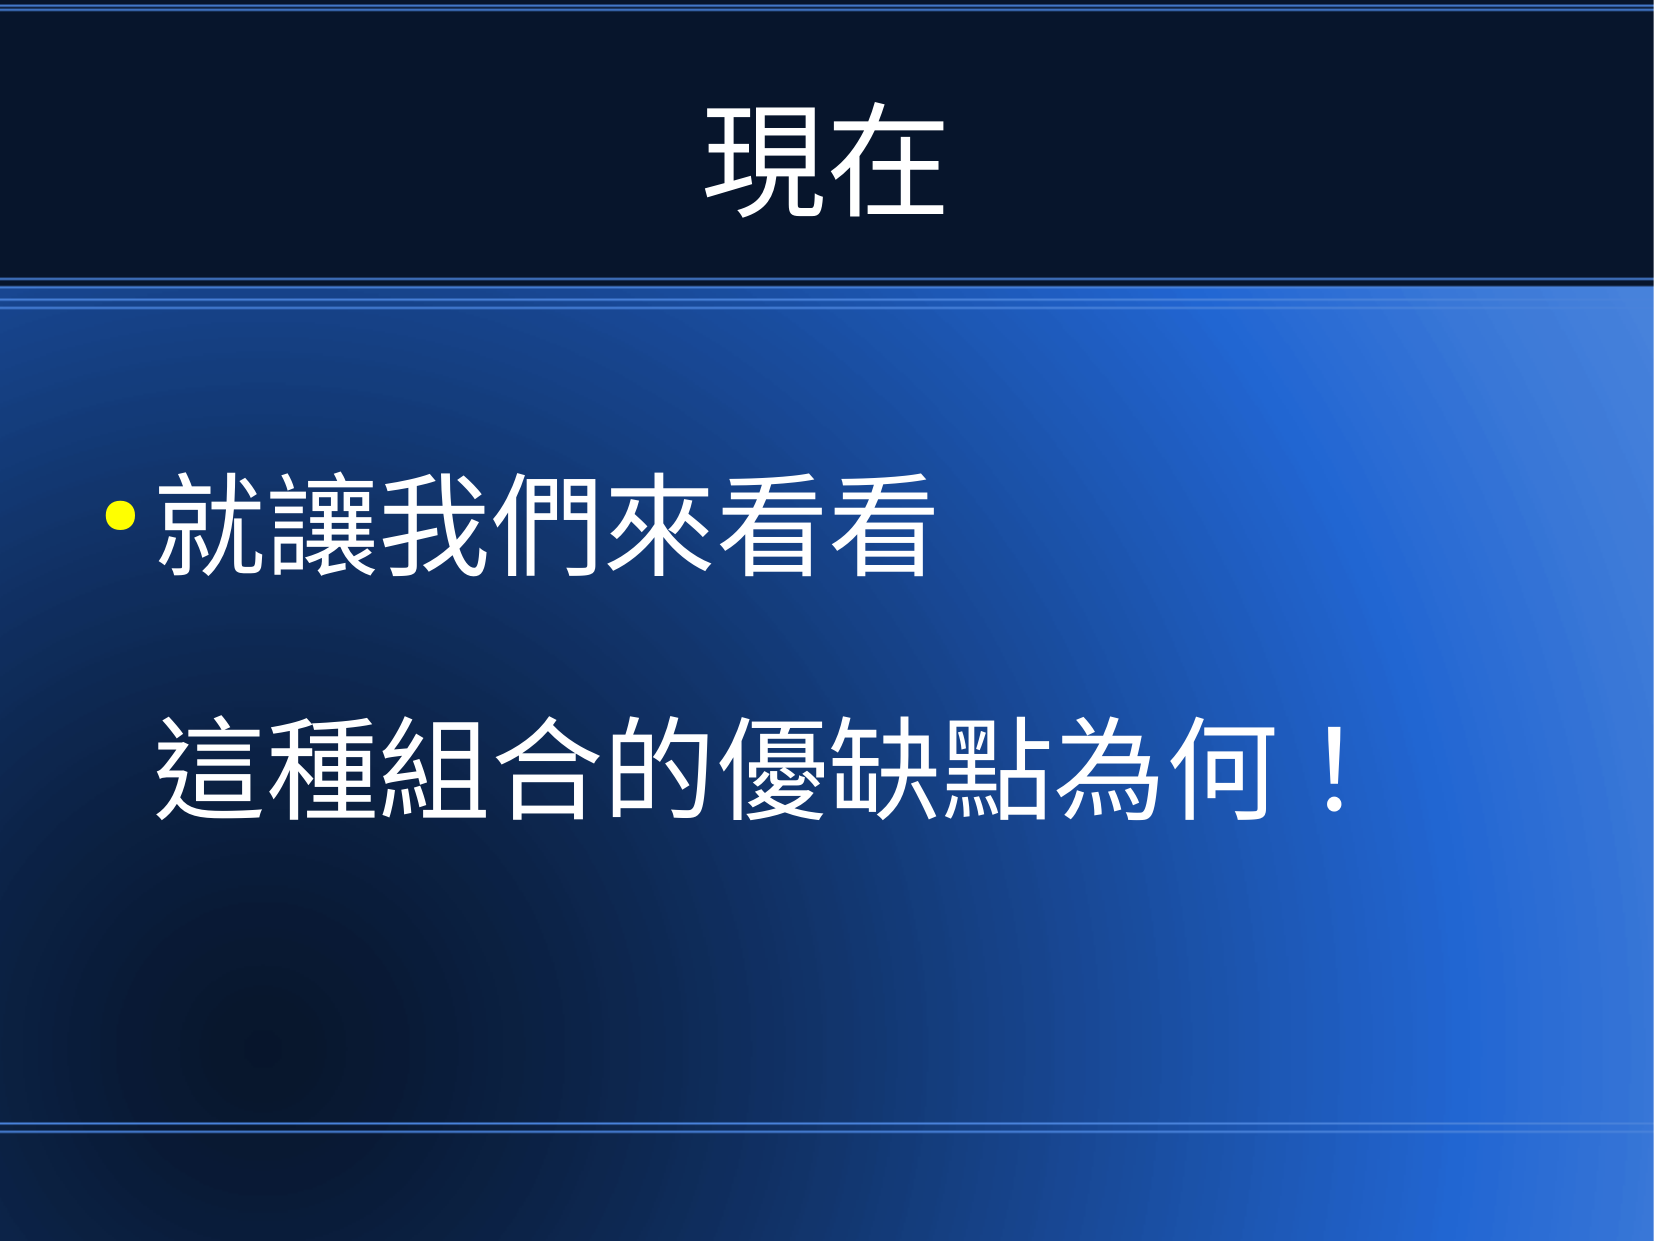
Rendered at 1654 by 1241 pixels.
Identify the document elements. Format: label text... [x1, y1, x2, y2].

picture [0, 0, 1654, 1241]
list 就讓我們來看看 這種組合的優缺點為何！ [82, 355, 1571, 1241]
title 現在 [82, 49, 1571, 257]
